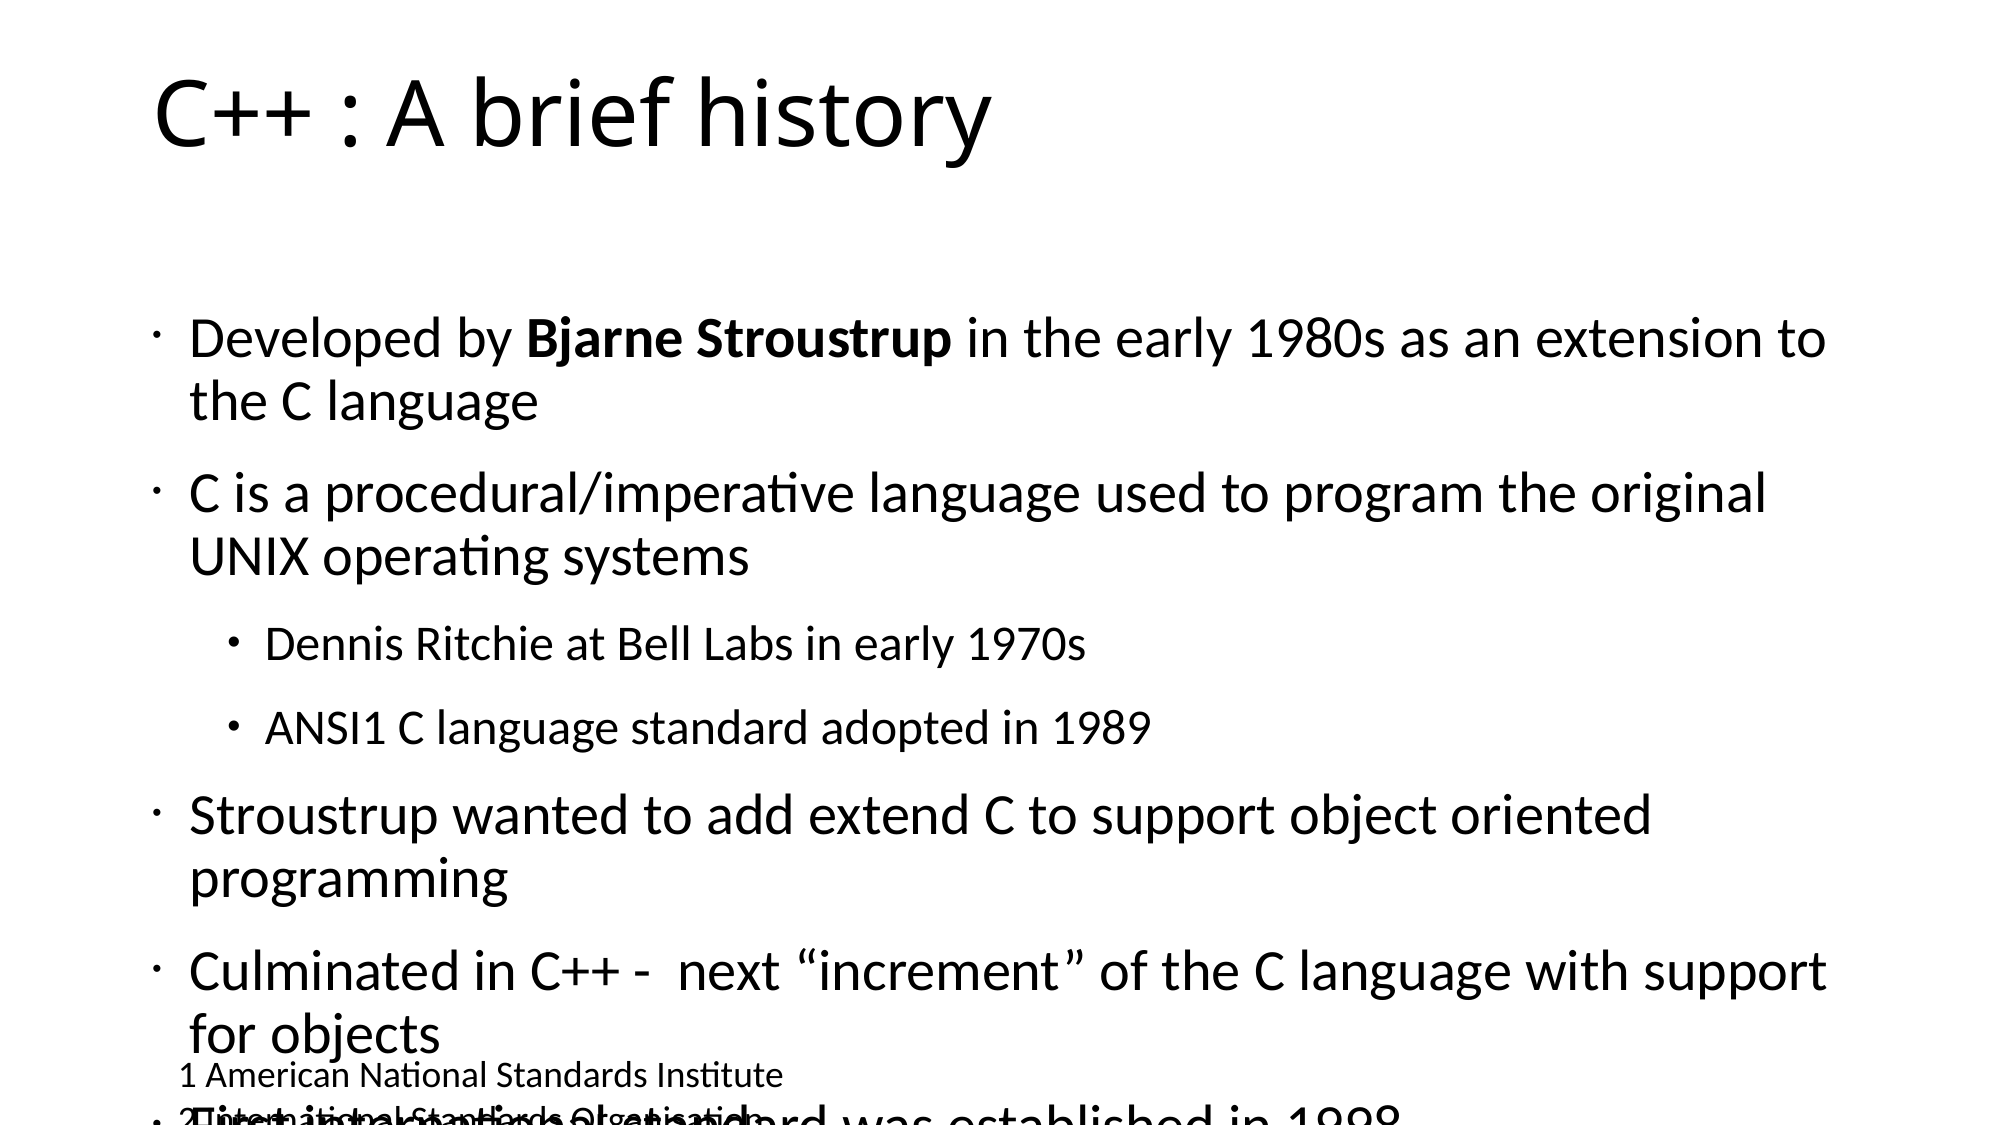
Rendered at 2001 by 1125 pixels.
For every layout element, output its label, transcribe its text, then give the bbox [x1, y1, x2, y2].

footer 1 American National Standards Institute 2 International Standards Organisation [163, 1042, 1338, 1103]
list Developed by Bjarne Stroustrup in the early 1980s as an extension to the C language C is a procedural/imperative language used to program the original UNIX operating systems Dennis Ritchie at Bell Labs in early 1970s ANSI1 C language standard adopted in 1989 Stroustrup wanted to add extend C to support object oriented programming Culminated in C++ - next “increment” of the C language with support for objects First international standard was established in 1998 In 2011 the latest version, C++11, was released by ISO2 [137, 299, 1863, 1014]
title C++ : A brief history [137, 59, 1863, 278]
